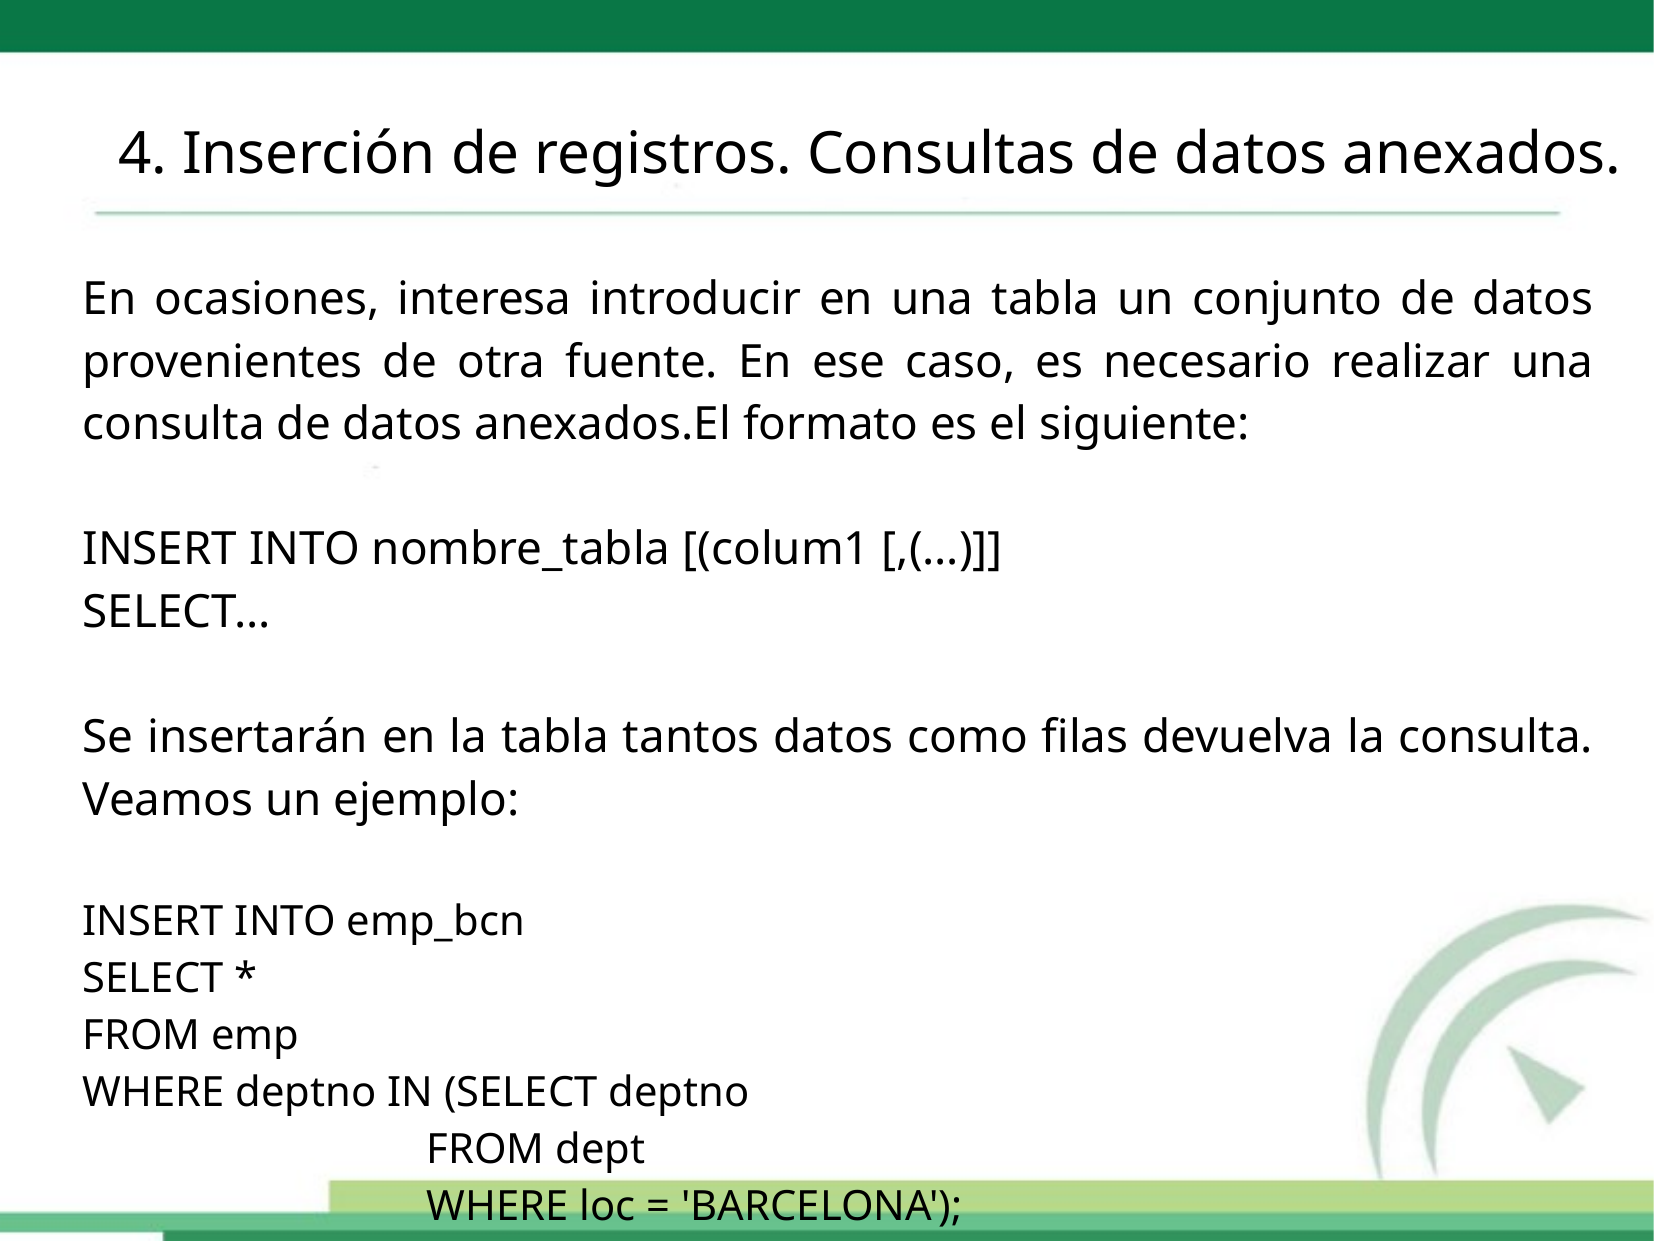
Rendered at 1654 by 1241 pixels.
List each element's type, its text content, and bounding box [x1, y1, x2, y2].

list En ocasiones, interesa introducir en una tabla un conjunto de datos provenientes de otra fuente. En ese caso, es necesario realizar una consulta de datos anexados.El formato es el siguiente: INSERT INTO nombre_tabla [(colum1 [,(…)]] SELECT... Se insertarán en la tabla tantos datos como filas devuelva la consulta. Veamos un ejemplo: INSERT INTO emp_bcn SELECT * FROM emp WHERE deptno IN (SELECT deptno FROM dept WHERE loc = 'BARCELONA'); [82, 265, 1595, 1157]
title 4. Inserción de registros. Consultas de datos anexados. [118, 46, 1654, 254]
picture [0, 0, 1654, 1241]
